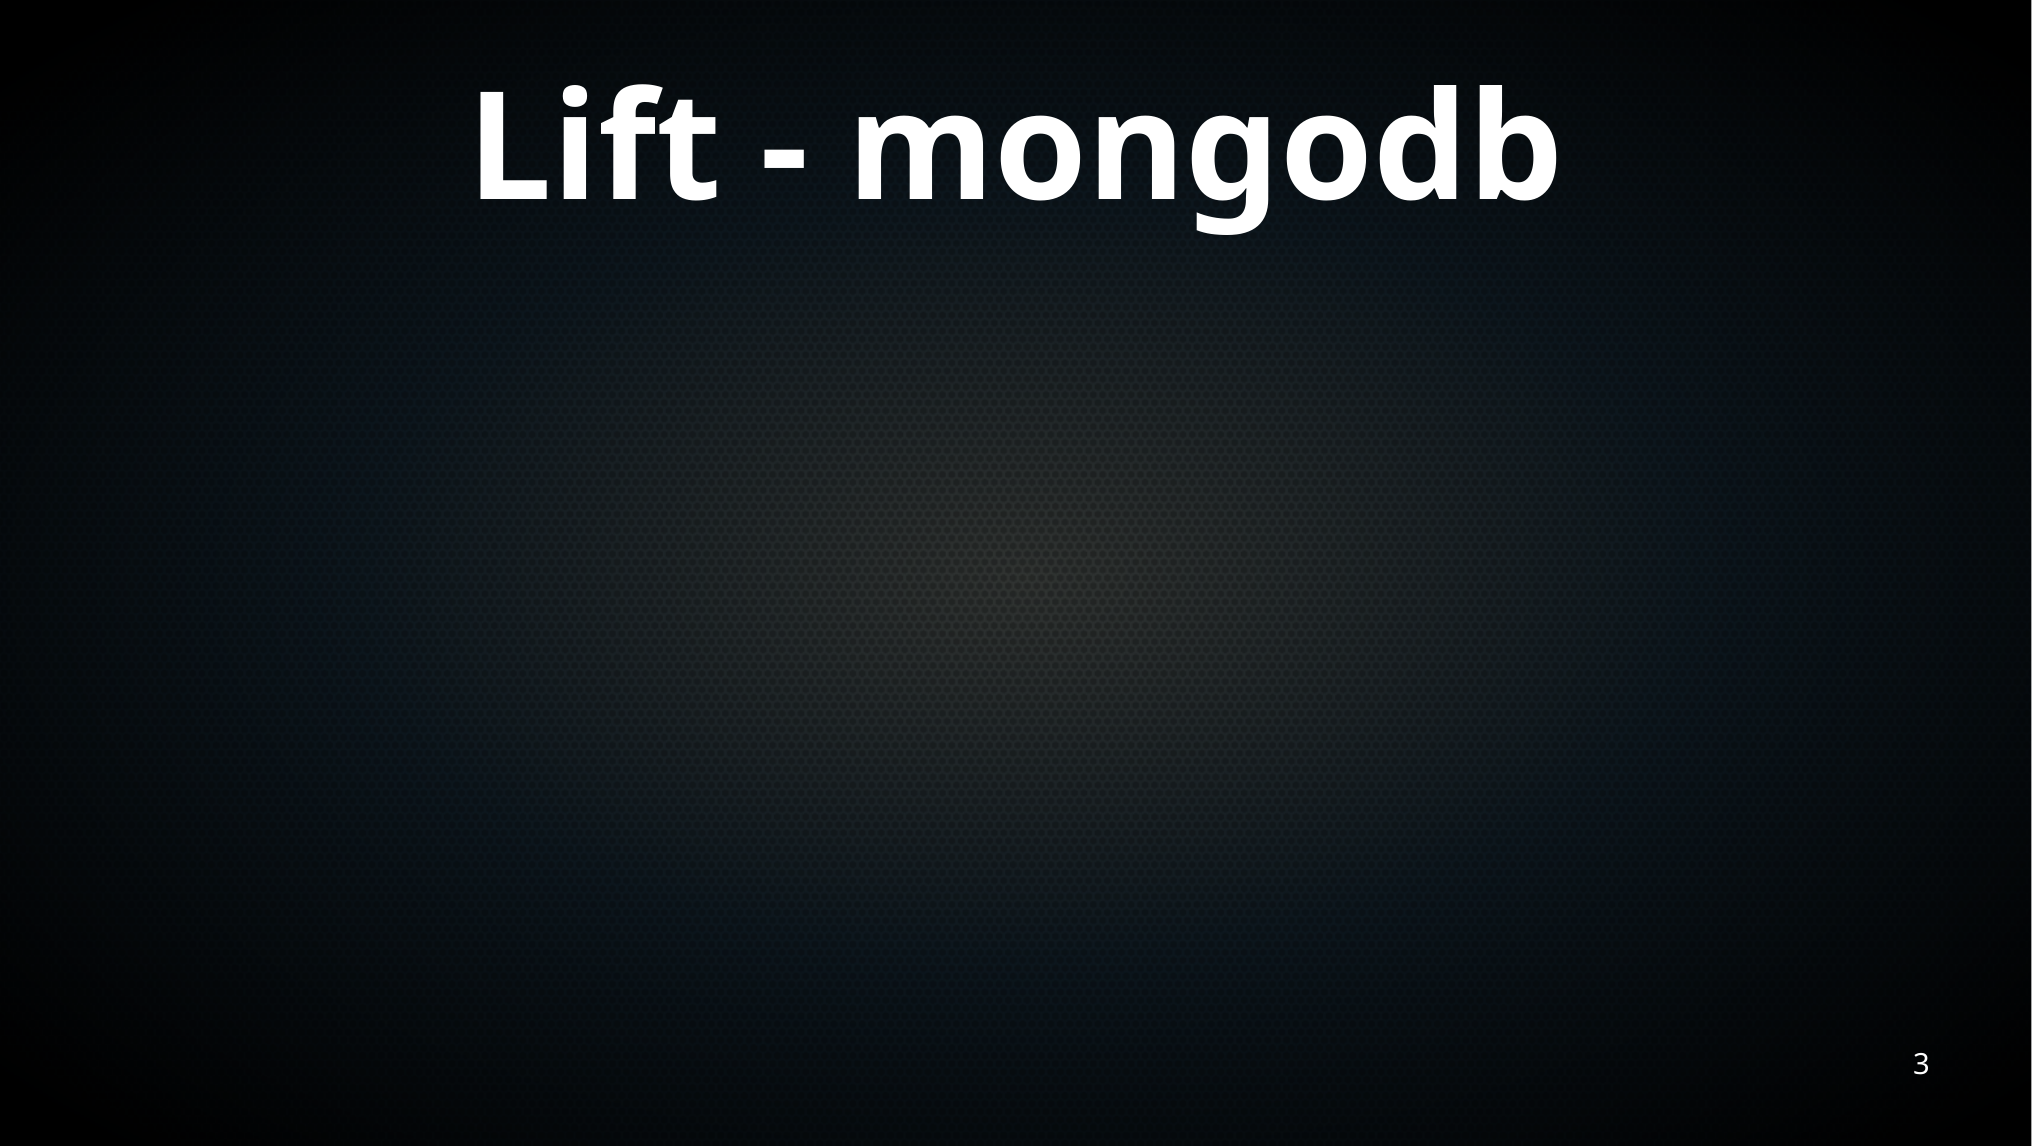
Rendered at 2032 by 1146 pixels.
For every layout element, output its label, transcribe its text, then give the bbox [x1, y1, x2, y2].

picture [0, 0, 2032, 1146]
title Lift - mongodb [101, 45, 1930, 237]
